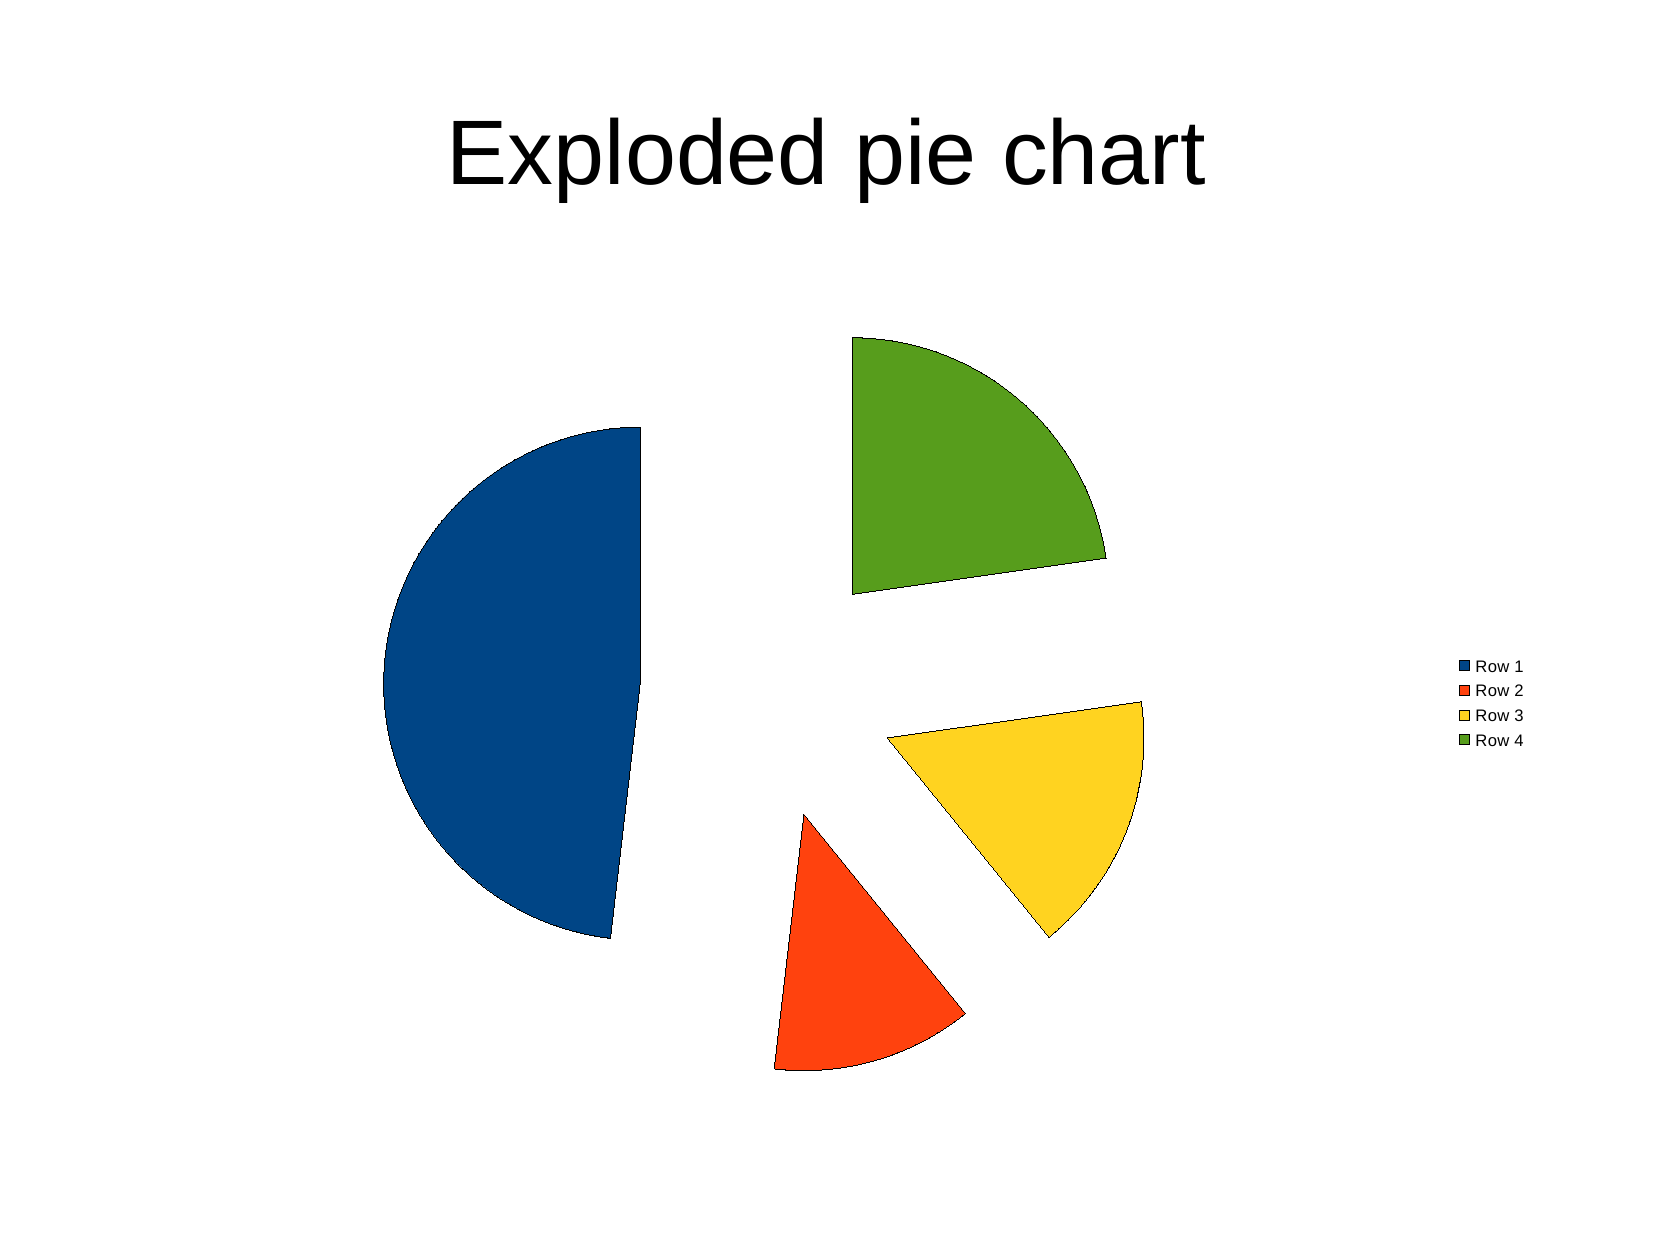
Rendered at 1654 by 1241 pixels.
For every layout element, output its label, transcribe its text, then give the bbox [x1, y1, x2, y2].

chart [82, 290, 1571, 1109]
title Exploded pie chart [82, 56, 1571, 250]
